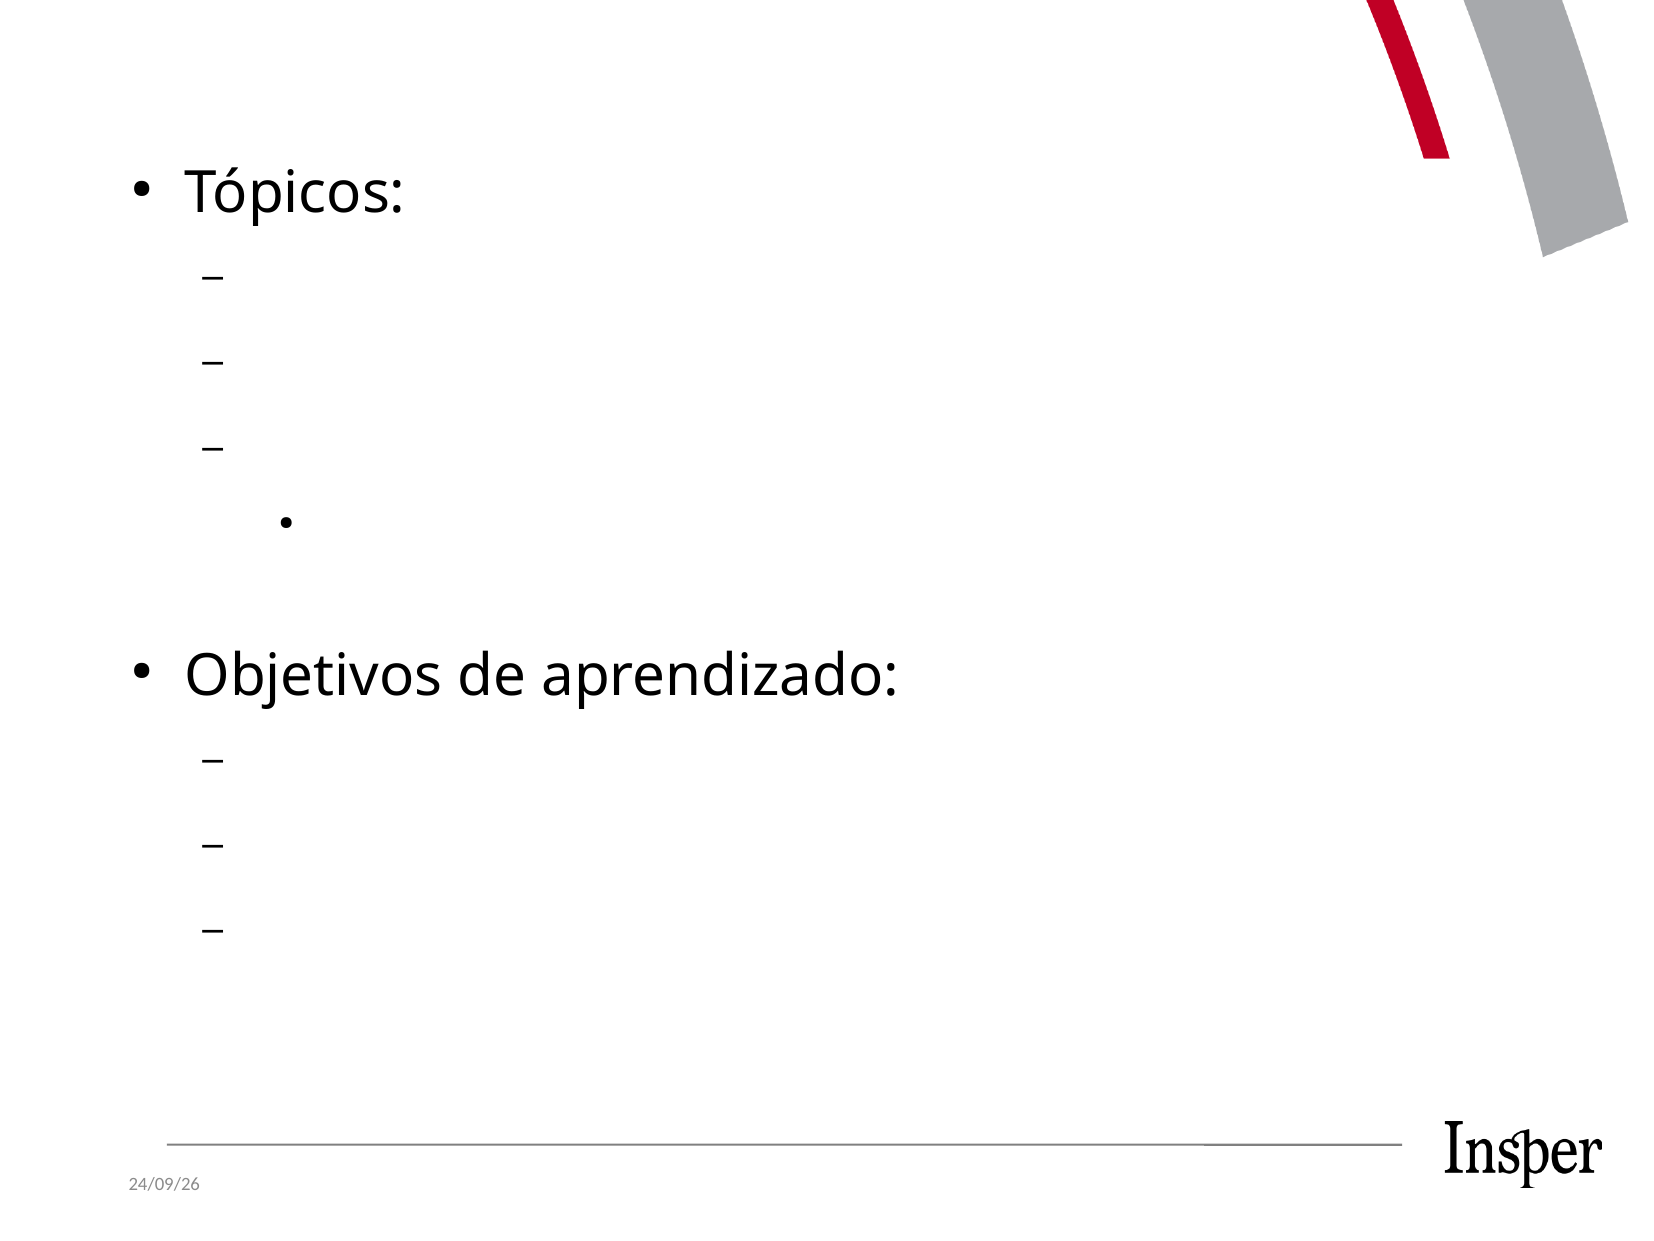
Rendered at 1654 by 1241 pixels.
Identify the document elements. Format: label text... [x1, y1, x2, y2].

list Tópicos: Objetivos de aprendizado: [113, 53, 1540, 1134]
